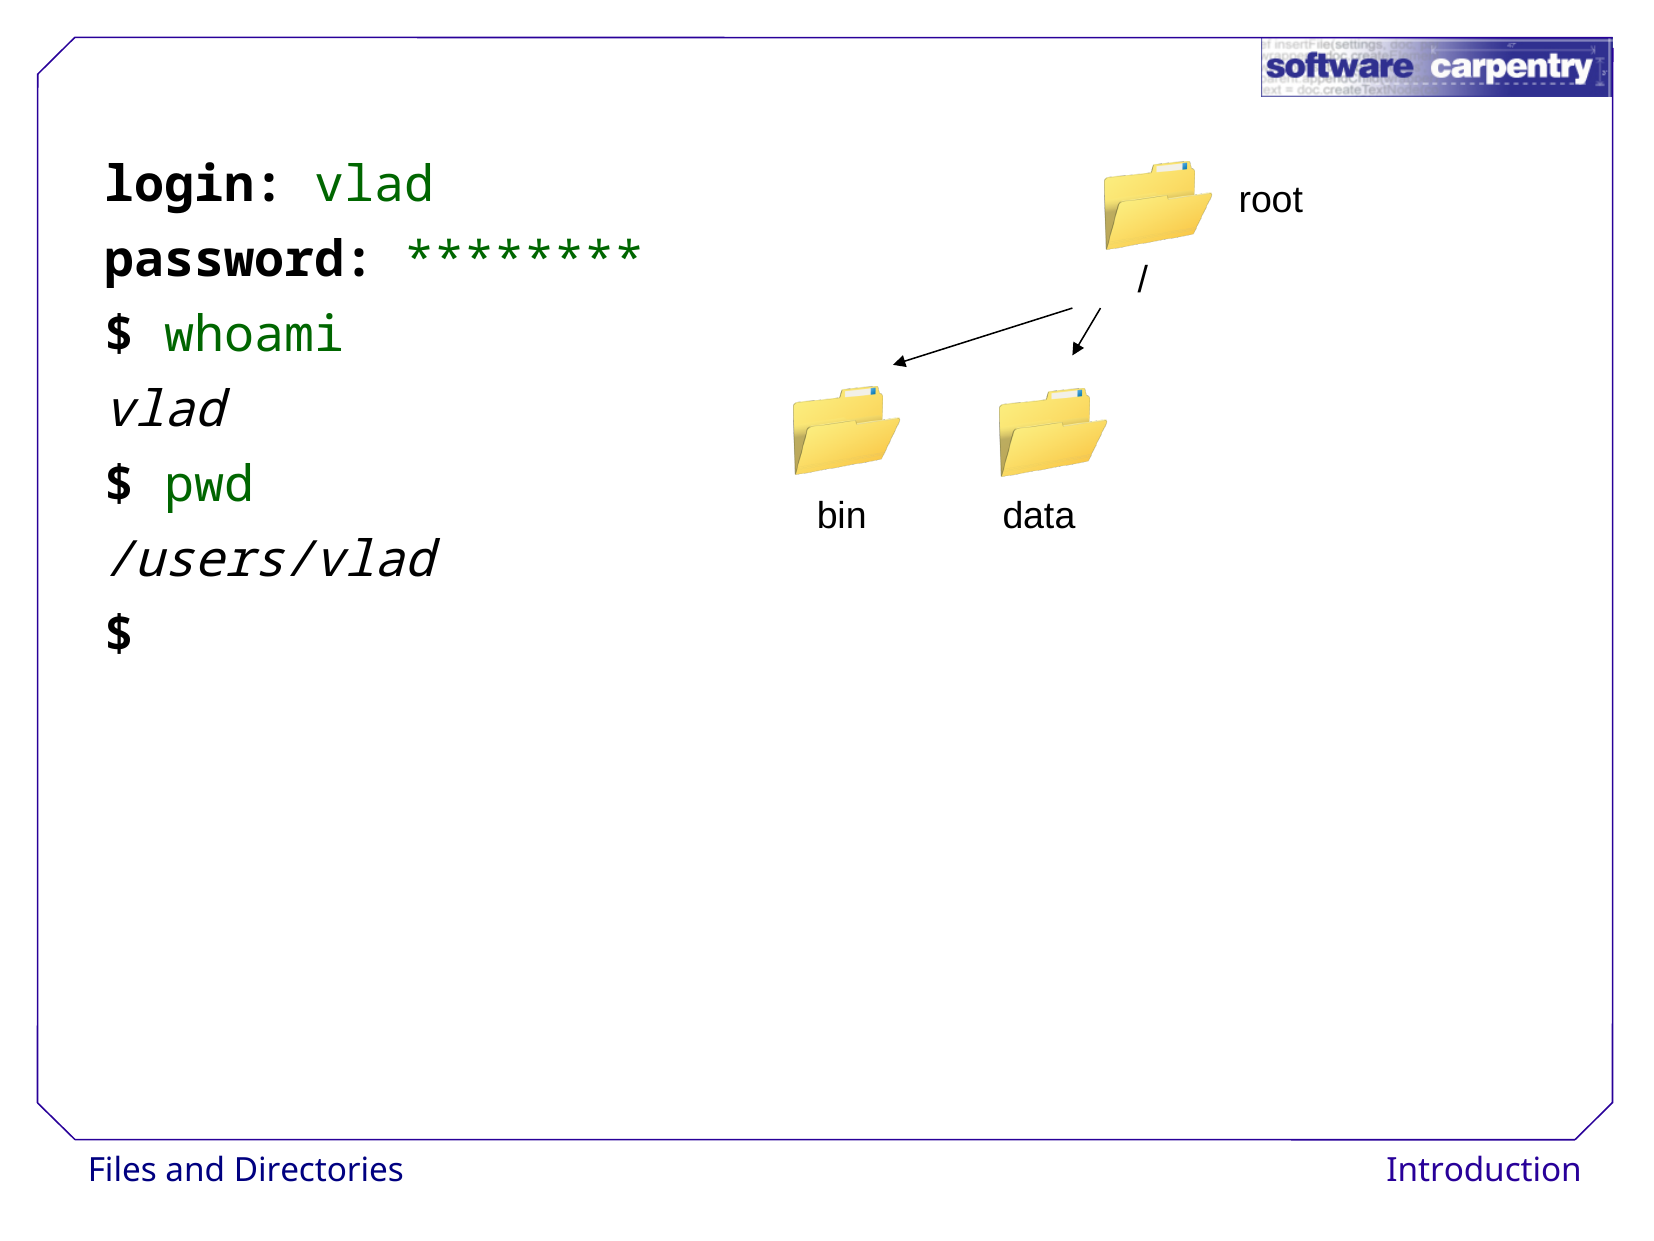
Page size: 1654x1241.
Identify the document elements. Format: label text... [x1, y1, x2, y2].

text_box data [987, 487, 1091, 545]
text_box / [1122, 263, 1163, 309]
picture [789, 372, 904, 488]
picture [1261, 39, 1613, 97]
picture [995, 374, 1111, 490]
text_box root [1223, 171, 1318, 229]
text_box bin [801, 488, 882, 545]
picture [1100, 147, 1216, 263]
text_box login: vlad password: ******** $ whoami vlad $ pwd /users/vlad $ [89, 128, 1512, 1037]
